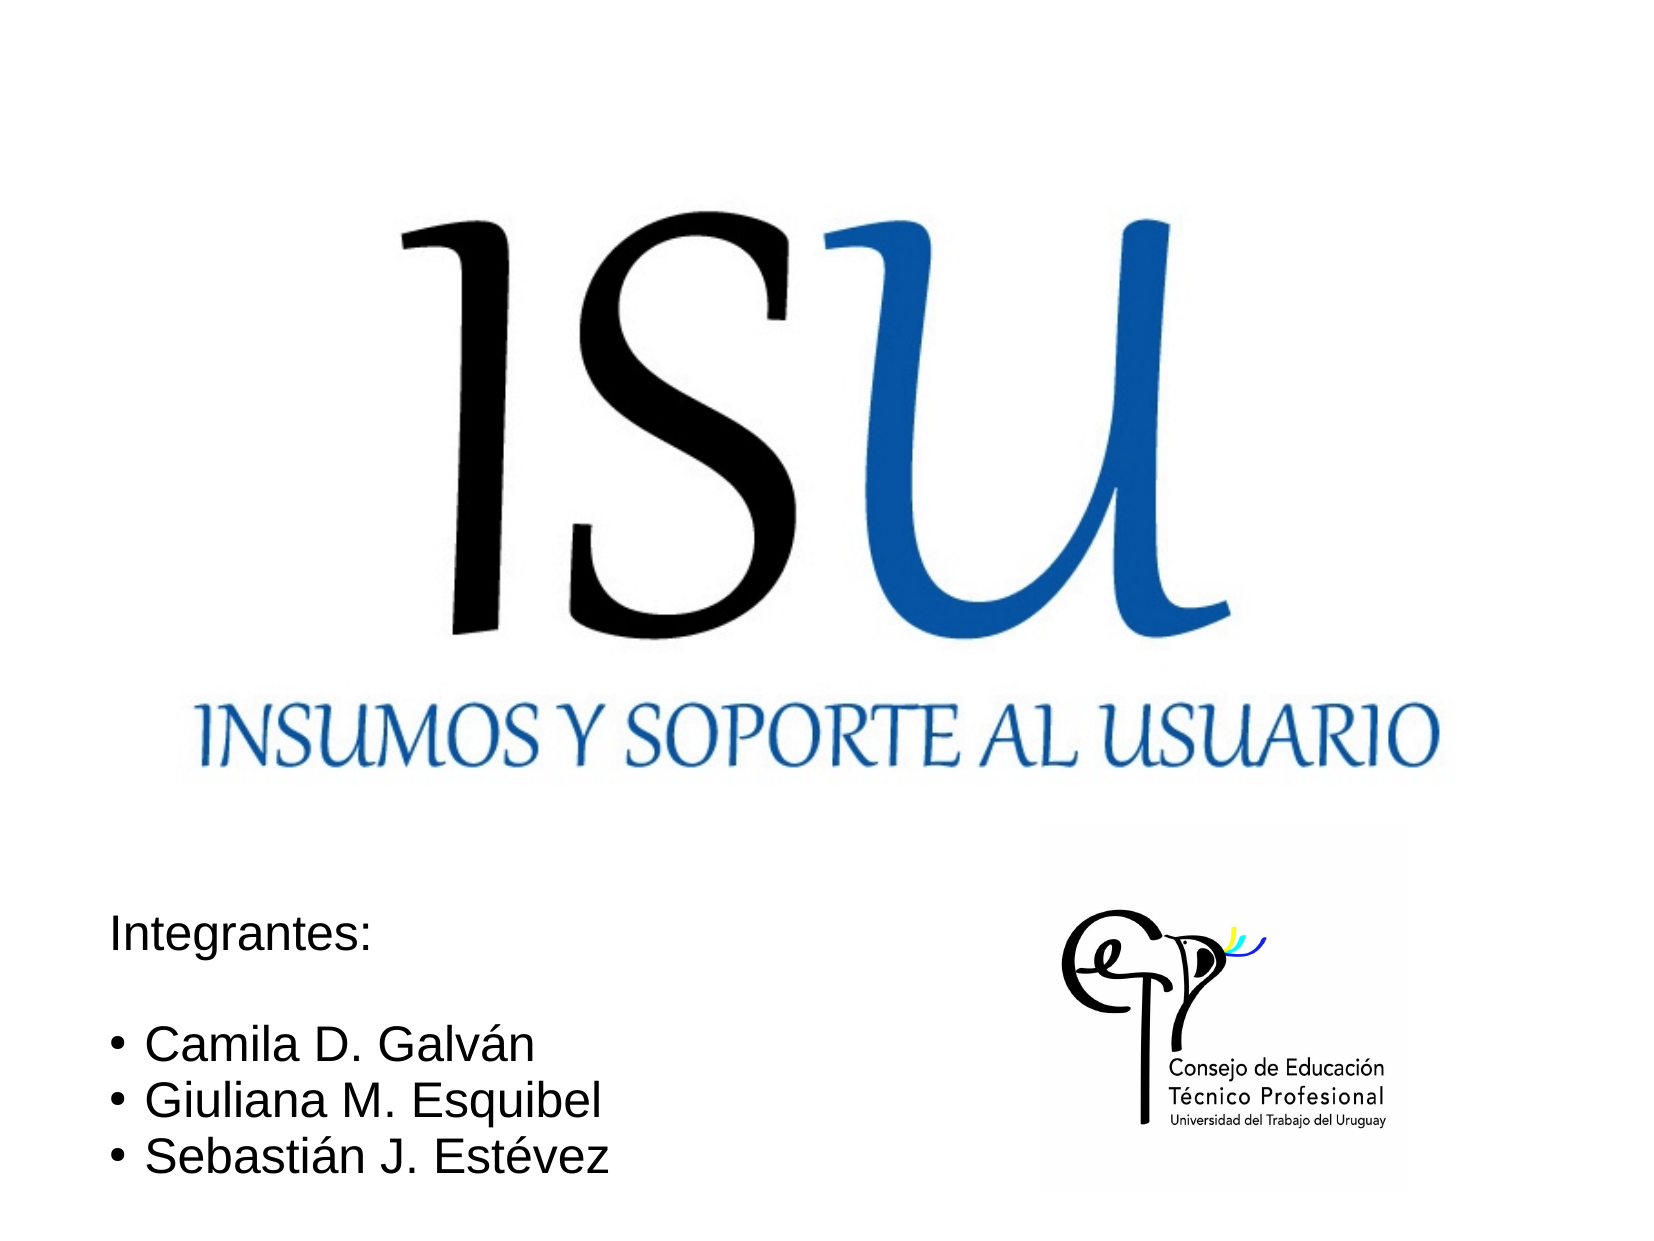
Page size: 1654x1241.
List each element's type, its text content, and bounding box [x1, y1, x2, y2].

text_box Integrantes: Camila D. Galván Giuliana M. Esquibel Sebastián J. Estévez [94, 897, 626, 1192]
picture [117, 88, 1536, 1193]
